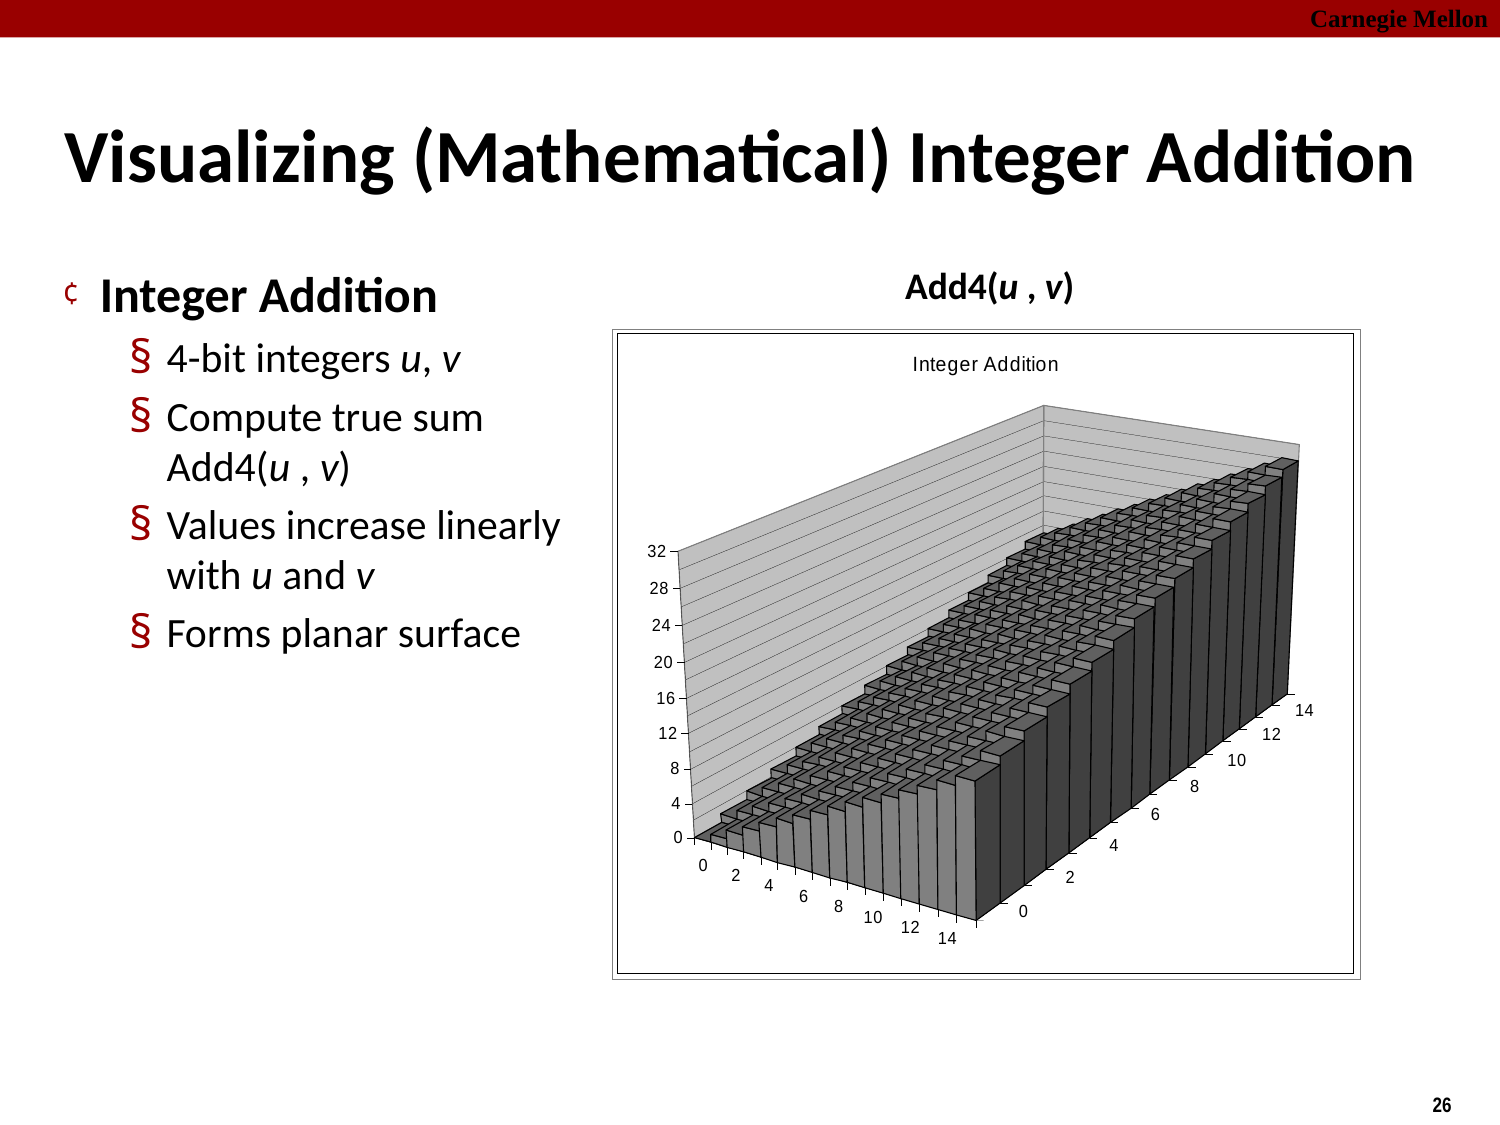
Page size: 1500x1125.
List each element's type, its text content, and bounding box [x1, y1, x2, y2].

text_box Add4(u , v) [890, 255, 1090, 315]
list Integer Addition 4-bit integers u, v Compute true sum Add4(u , v) Values increase linearly with u and v Forms planar surface [47, 255, 588, 1113]
picture [612, 329, 1361, 980]
title Visualizing (Mathematical) Integer Addition [50, 99, 1500, 192]
